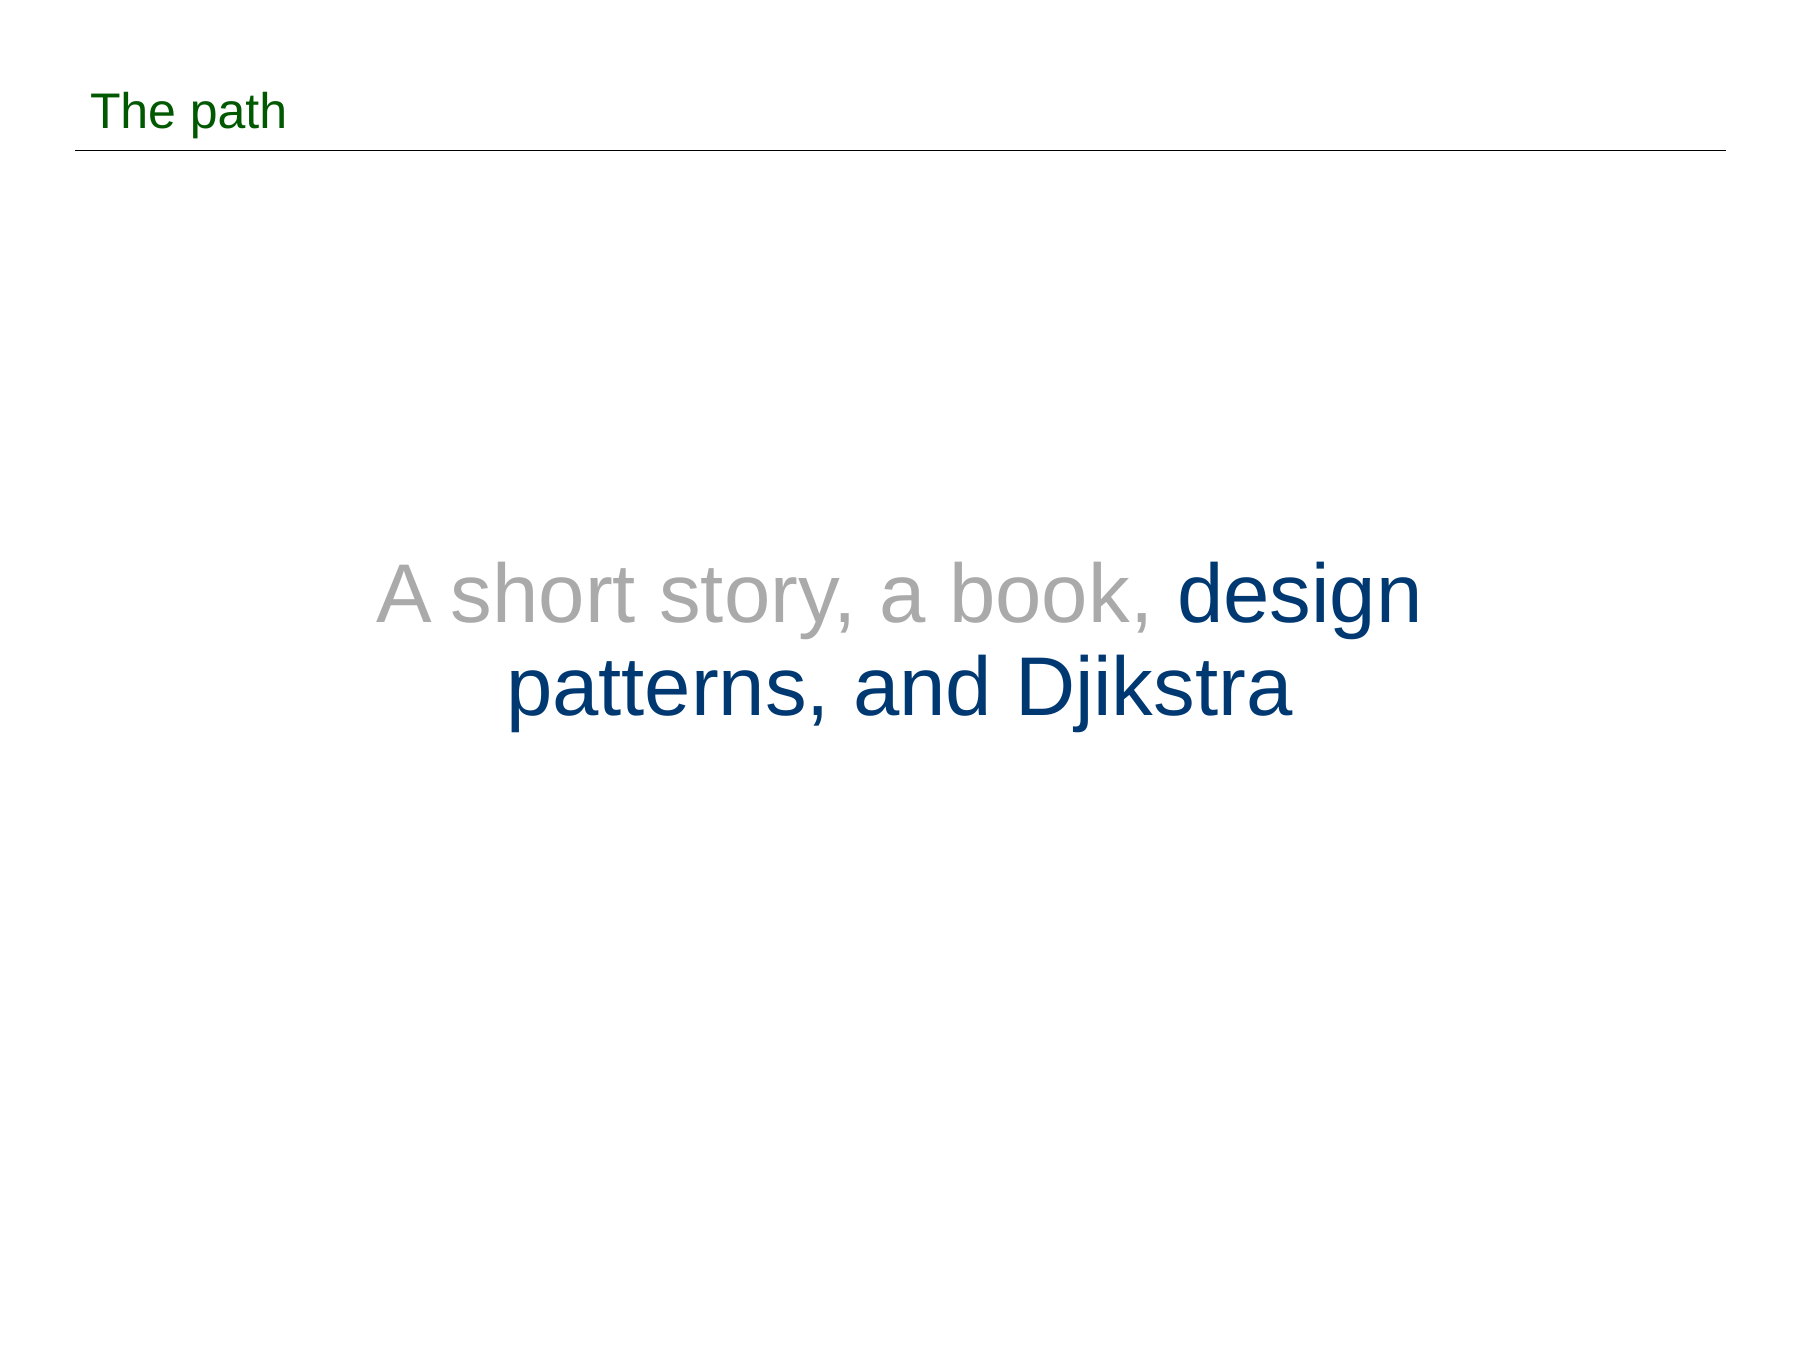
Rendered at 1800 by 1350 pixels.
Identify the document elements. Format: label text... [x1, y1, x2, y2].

title The path [90, 38, 1710, 147]
text_box A short story, a book, design patterns, and Djikstra [359, 539, 1441, 741]
